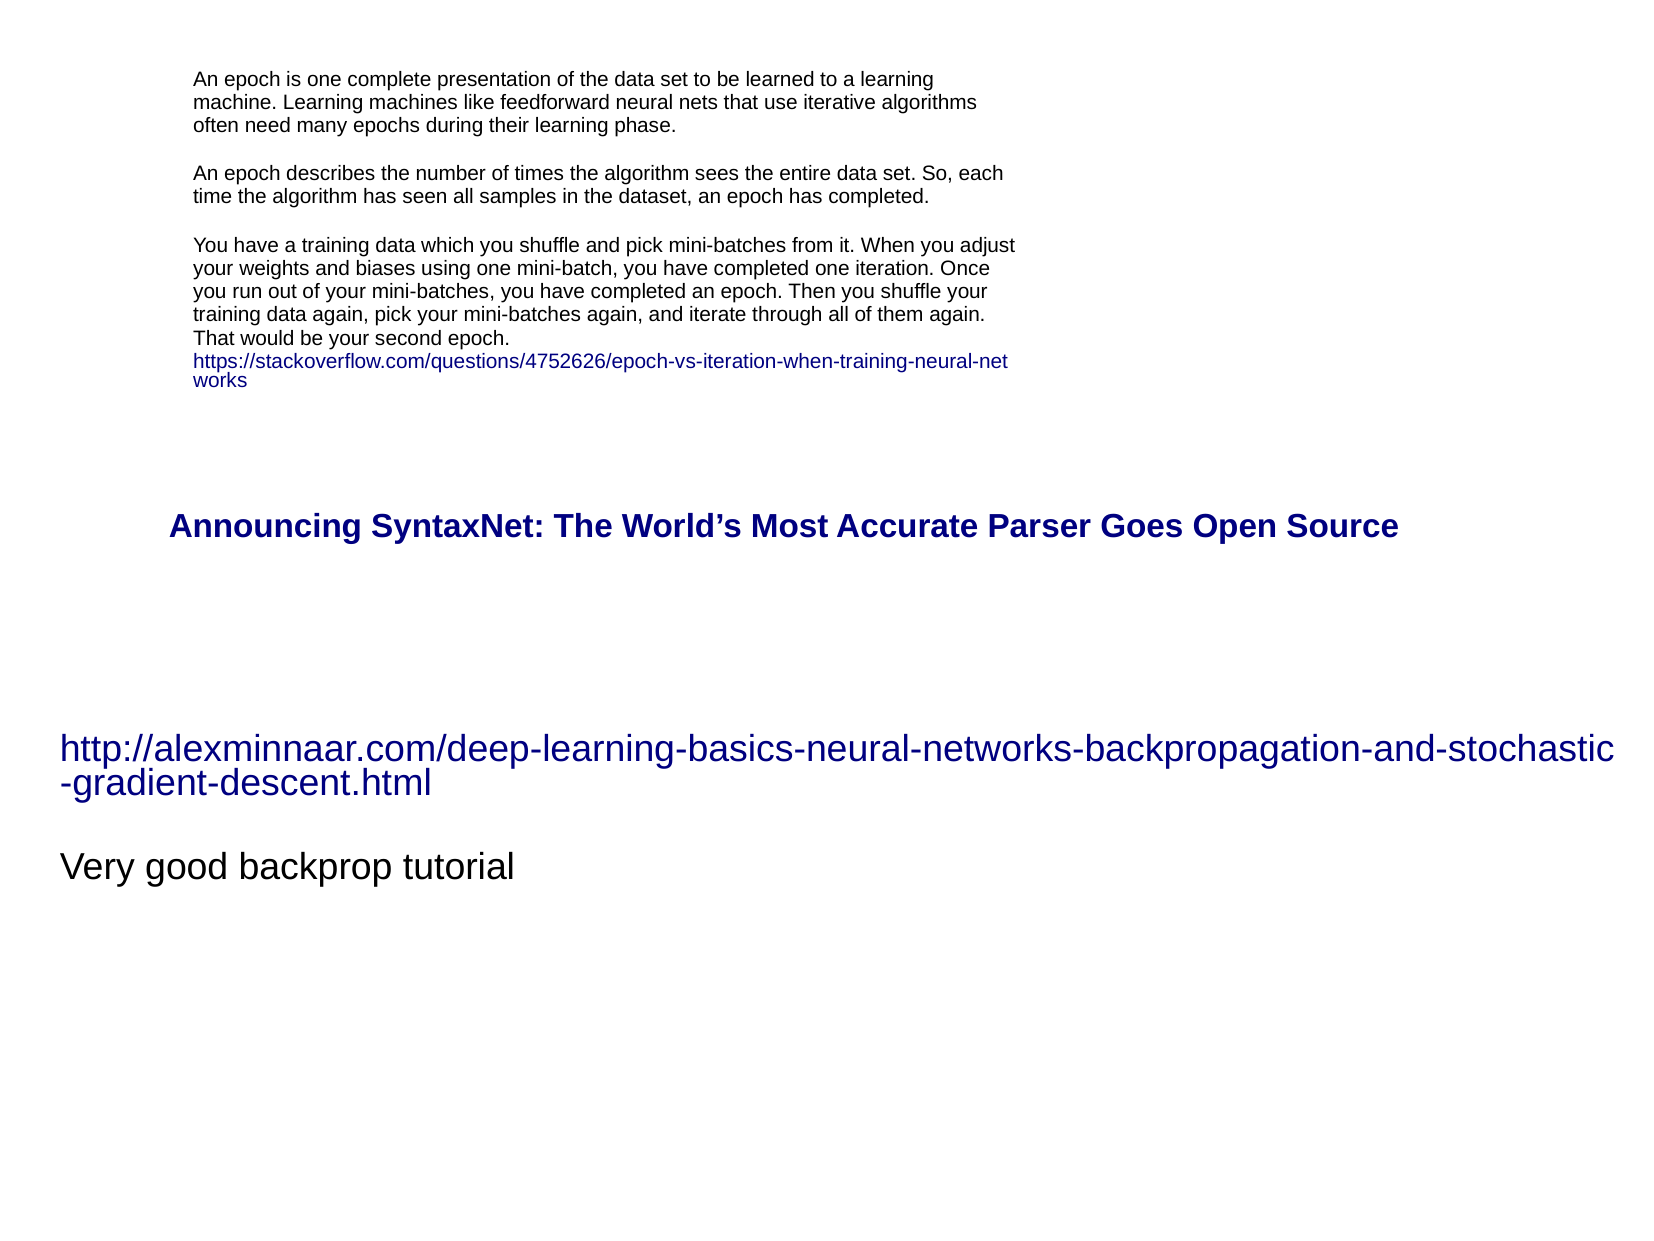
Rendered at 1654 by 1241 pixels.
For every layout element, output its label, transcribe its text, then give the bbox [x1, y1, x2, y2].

text_box http://alexminnaar.com/deep-learning-basics-neural-networks-backpropagation-and-stochastic-gradient-descent.html Very good backprop tutorial [45, 720, 1642, 861]
text_box Announcing SyntaxNet: The World’s Most Accurate Parser Goes Open Source [154, 500, 1426, 601]
text_box An epoch is one complete presentation of the data set to be learned to a learning machine. Learning machines like feedforward neural nets that use iterative algorithms often need many epochs during their learning phase. An epoch describes the number of times the algorithm sees the entire data set. So, each time the algorithm has seen all samples in the dataset, an epoch has completed. You have a training data which you shuffle and pick mini-batches from it. When you adjust your weights and biases using one mini-batch, you have completed one iteration. Once you run out of your mini-batches, you have completed an epoch. Then you shuffle your training data again, pick your mini-batches again, and iterate through all of them again. That would be your second epoch. https://stackoverflow.com/questions/4752626/epoch-vs-iteration-when-training-neural-networks [178, 60, 1033, 500]
